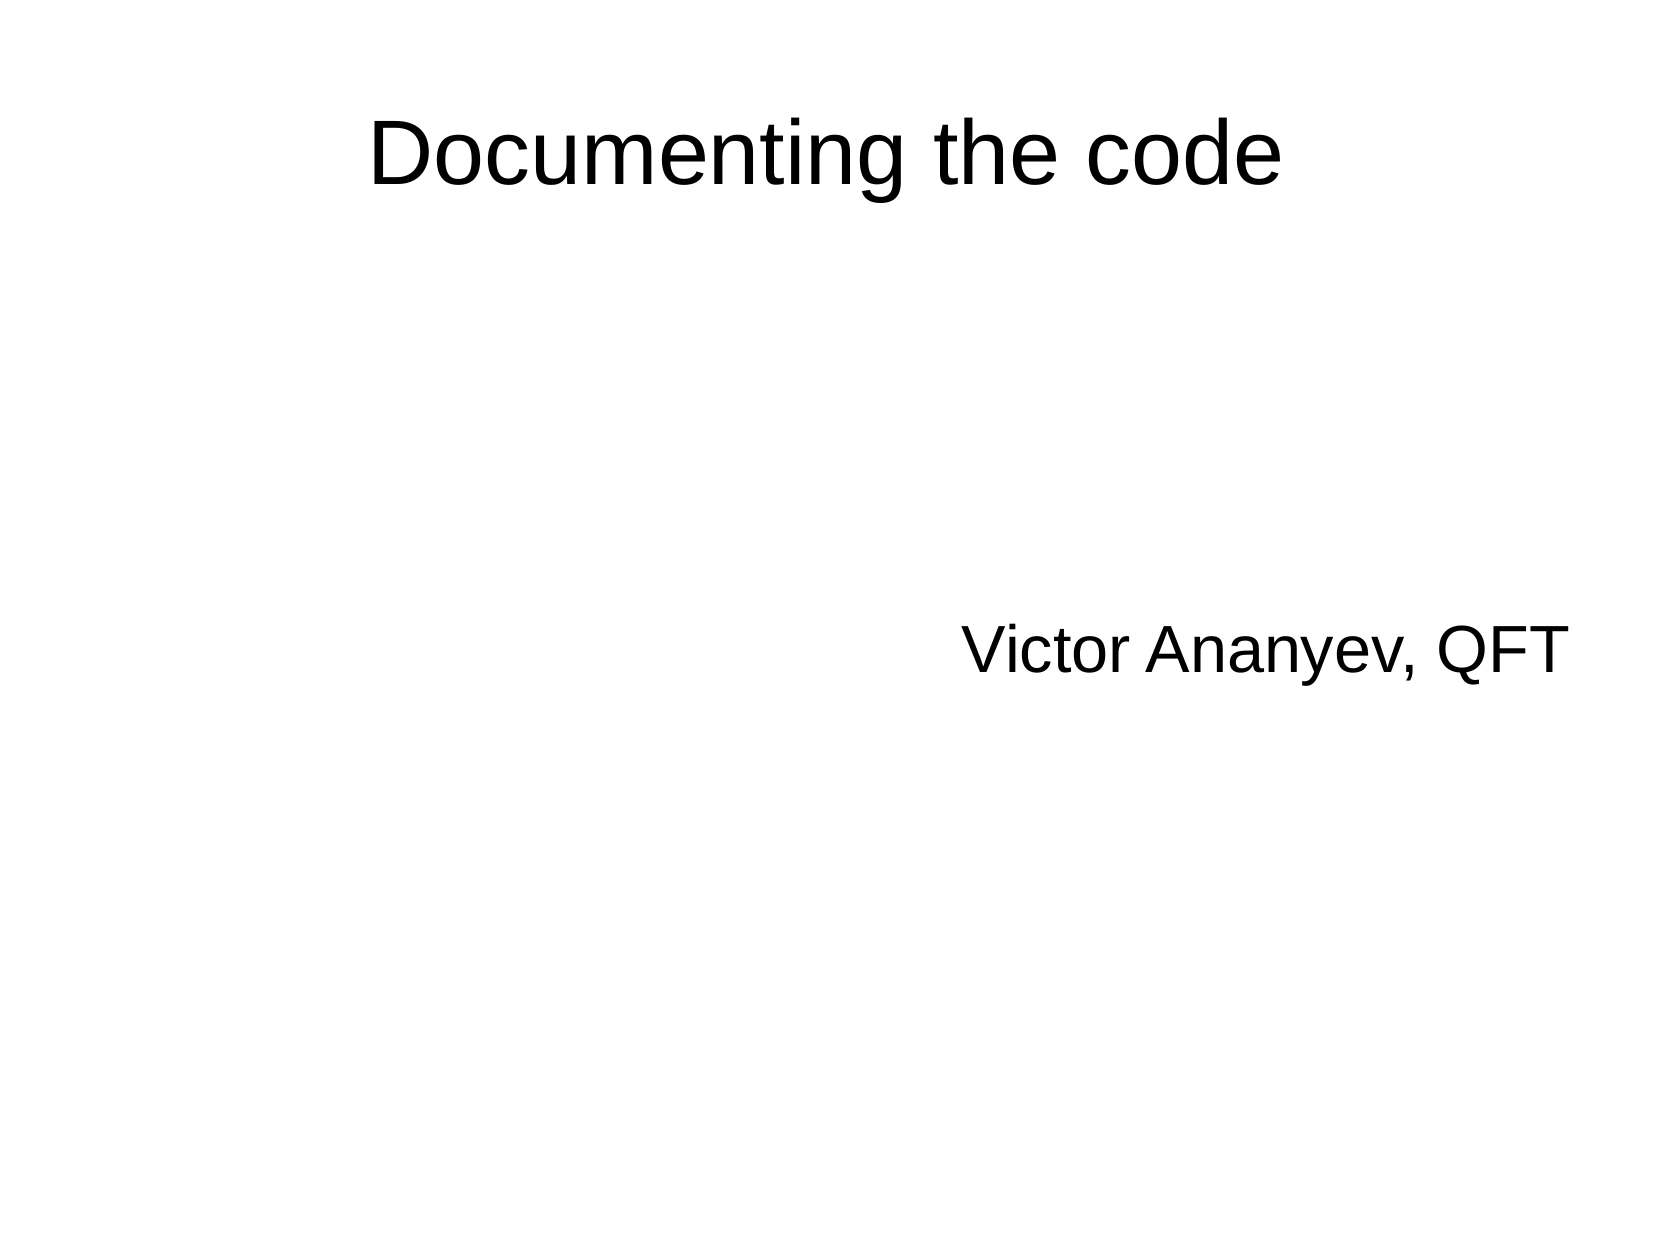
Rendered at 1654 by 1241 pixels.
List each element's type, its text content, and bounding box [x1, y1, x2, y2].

subtitle Victor Ananyev, QFT [82, 290, 1571, 1010]
title Documenting the code [82, 49, 1571, 257]
